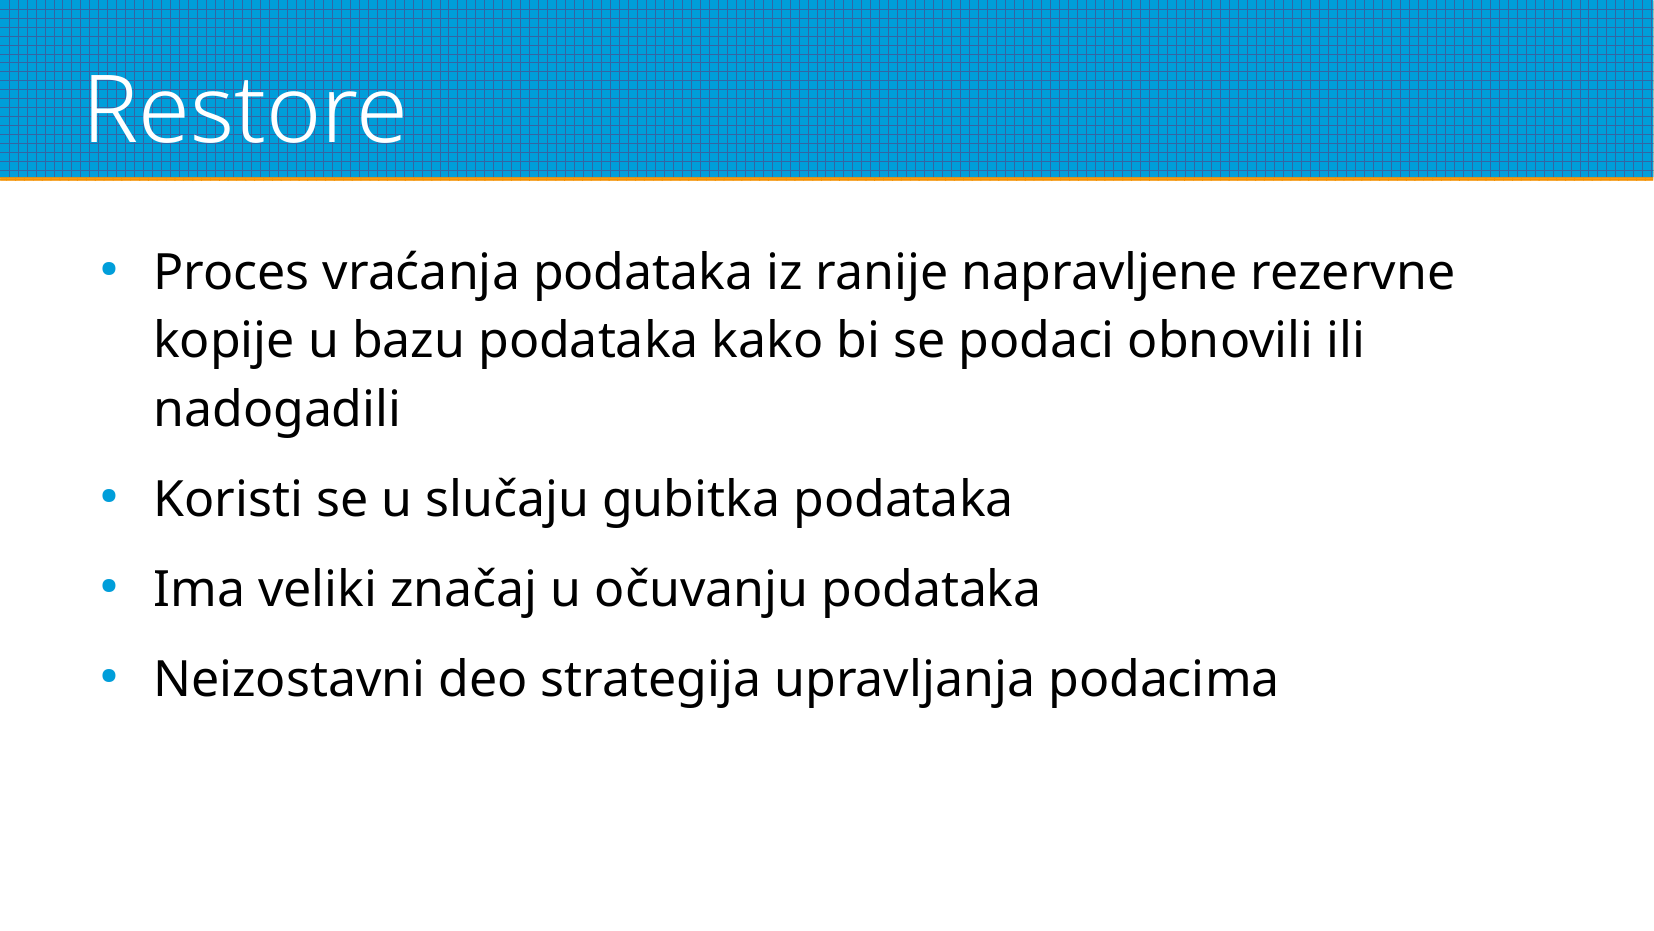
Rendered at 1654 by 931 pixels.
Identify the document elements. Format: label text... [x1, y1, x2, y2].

title Restore [82, 14, 1571, 171]
list Proces vraćanja podataka iz ranije napravljene rezervne kopije u bazu podataka kako bi se podaci obnovili ili nadogadili Koristi se u slučaju gubitka podataka Ima veliki značaj u očuvanju podataka Neizostavni deo strategija upravljanja podacima [82, 236, 1563, 811]
